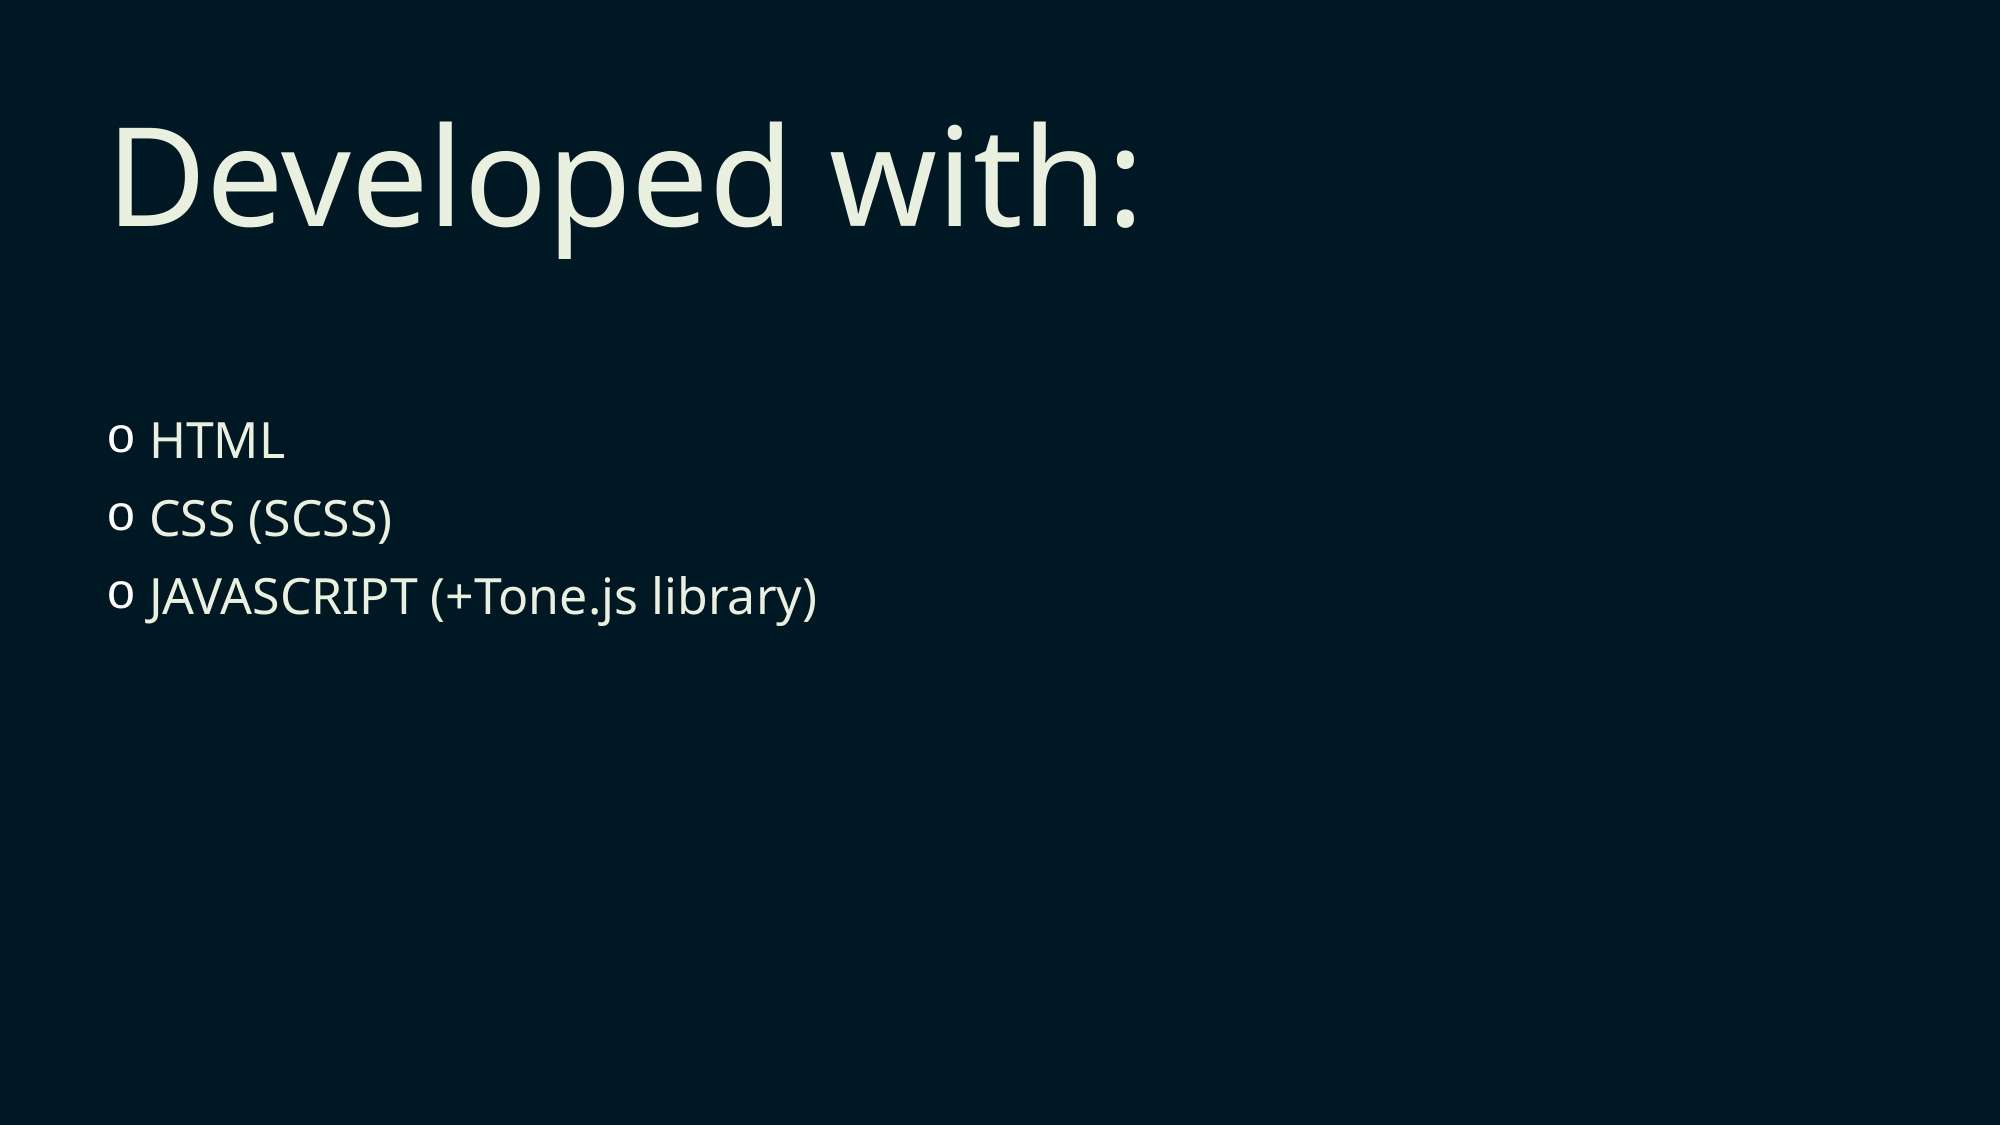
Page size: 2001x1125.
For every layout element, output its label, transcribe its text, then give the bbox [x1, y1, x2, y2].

text_box HTML CSS (SCSS) JAVASCRIPT (+Tone.js library) [91, 410, 1606, 681]
text_box Developed with: [91, 106, 1606, 377]
